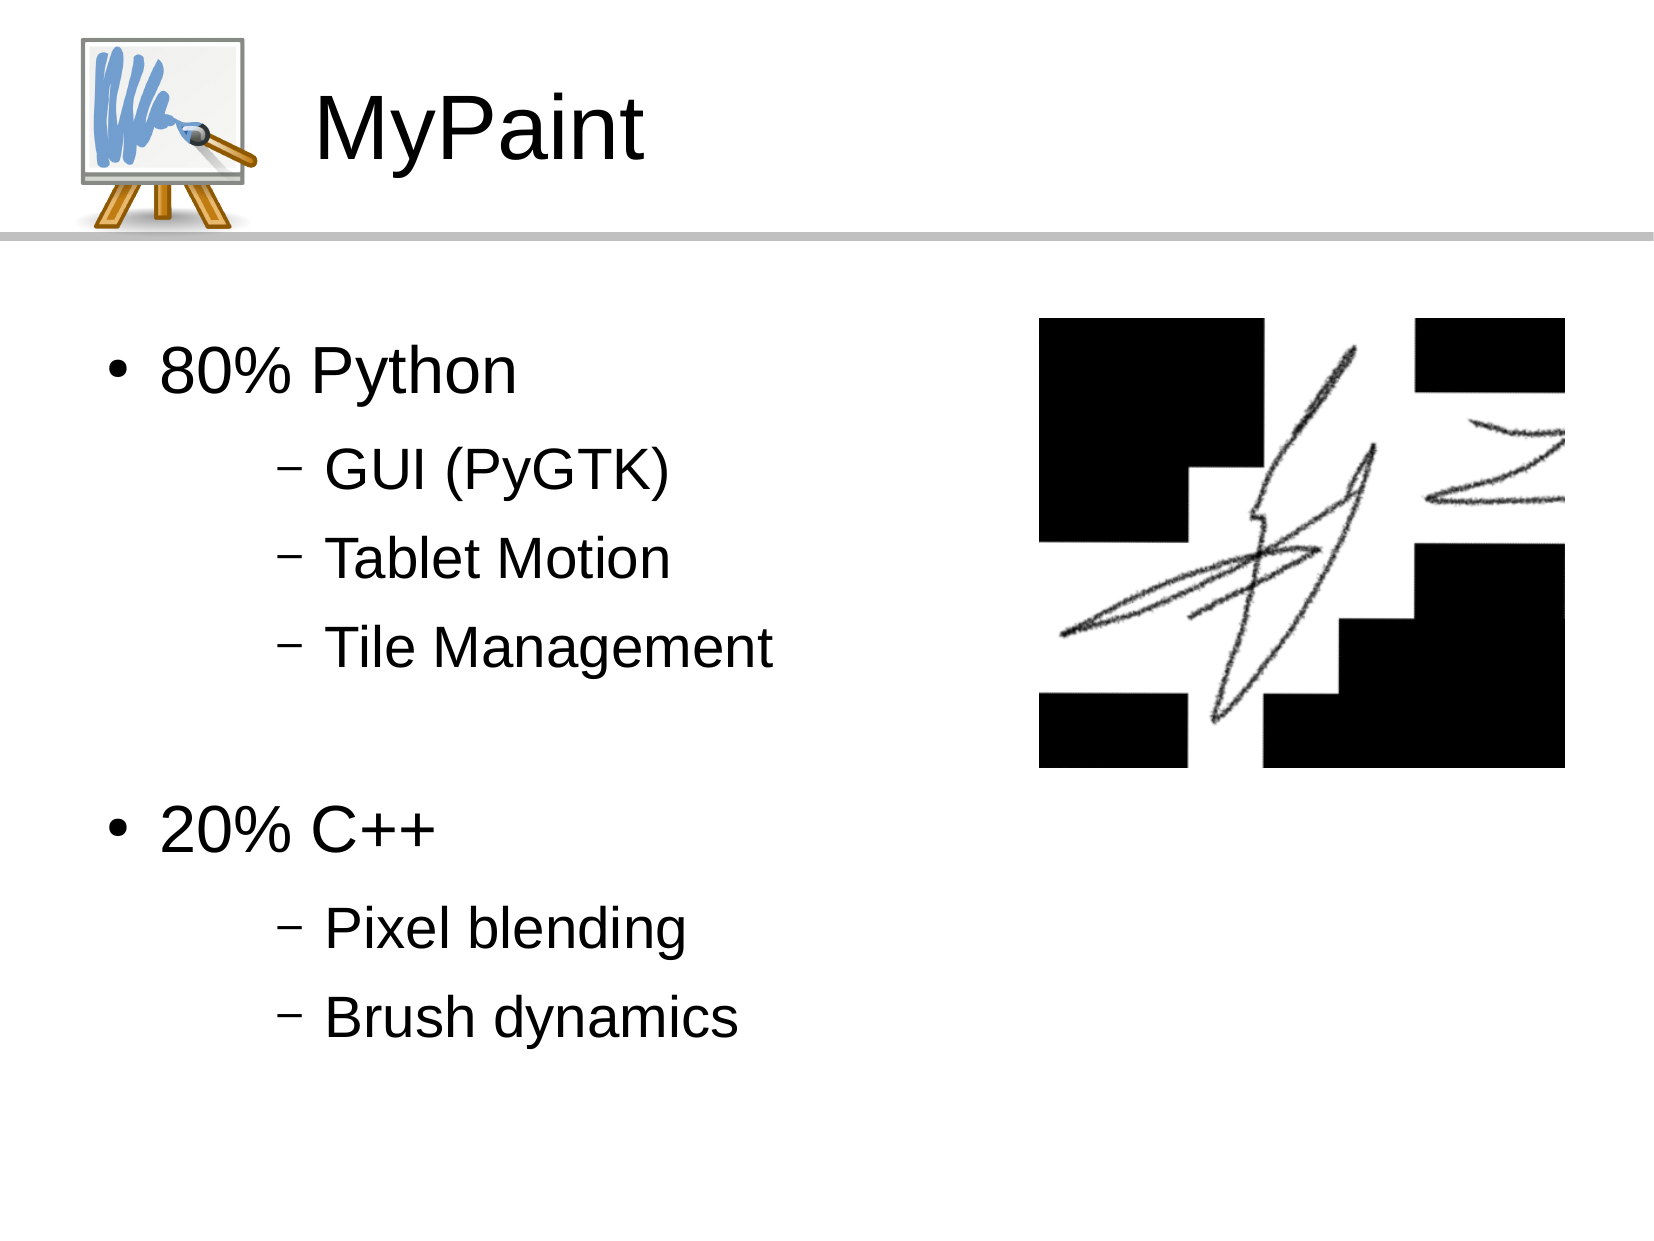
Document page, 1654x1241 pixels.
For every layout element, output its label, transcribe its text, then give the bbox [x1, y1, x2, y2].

title MyPaint [266, 49, 1595, 207]
picture [59, 29, 266, 237]
picture [1039, 318, 1565, 768]
list 80% Python GUI (PyGTK) Tablet Motion Tile Management 20% C++ Pixel blending Brush dynamics [88, 333, 1571, 1152]
